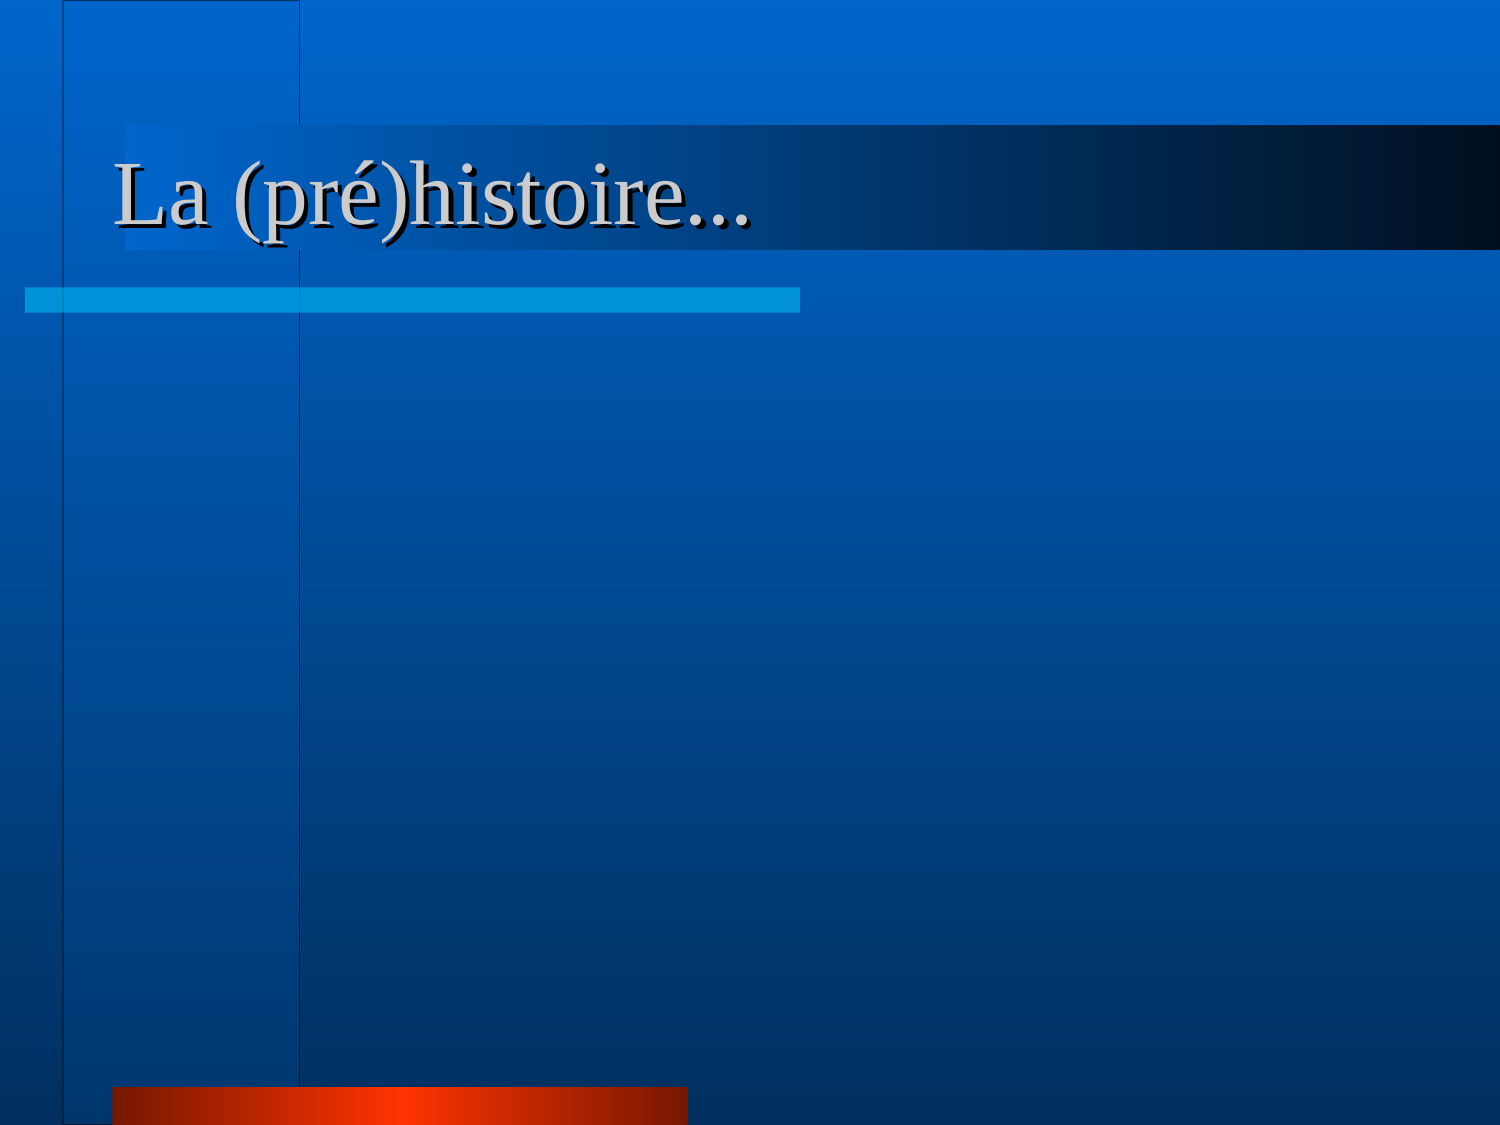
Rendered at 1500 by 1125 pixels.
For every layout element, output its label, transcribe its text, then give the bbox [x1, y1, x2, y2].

title La (pré)histoire... [112, 76, 1388, 312]
